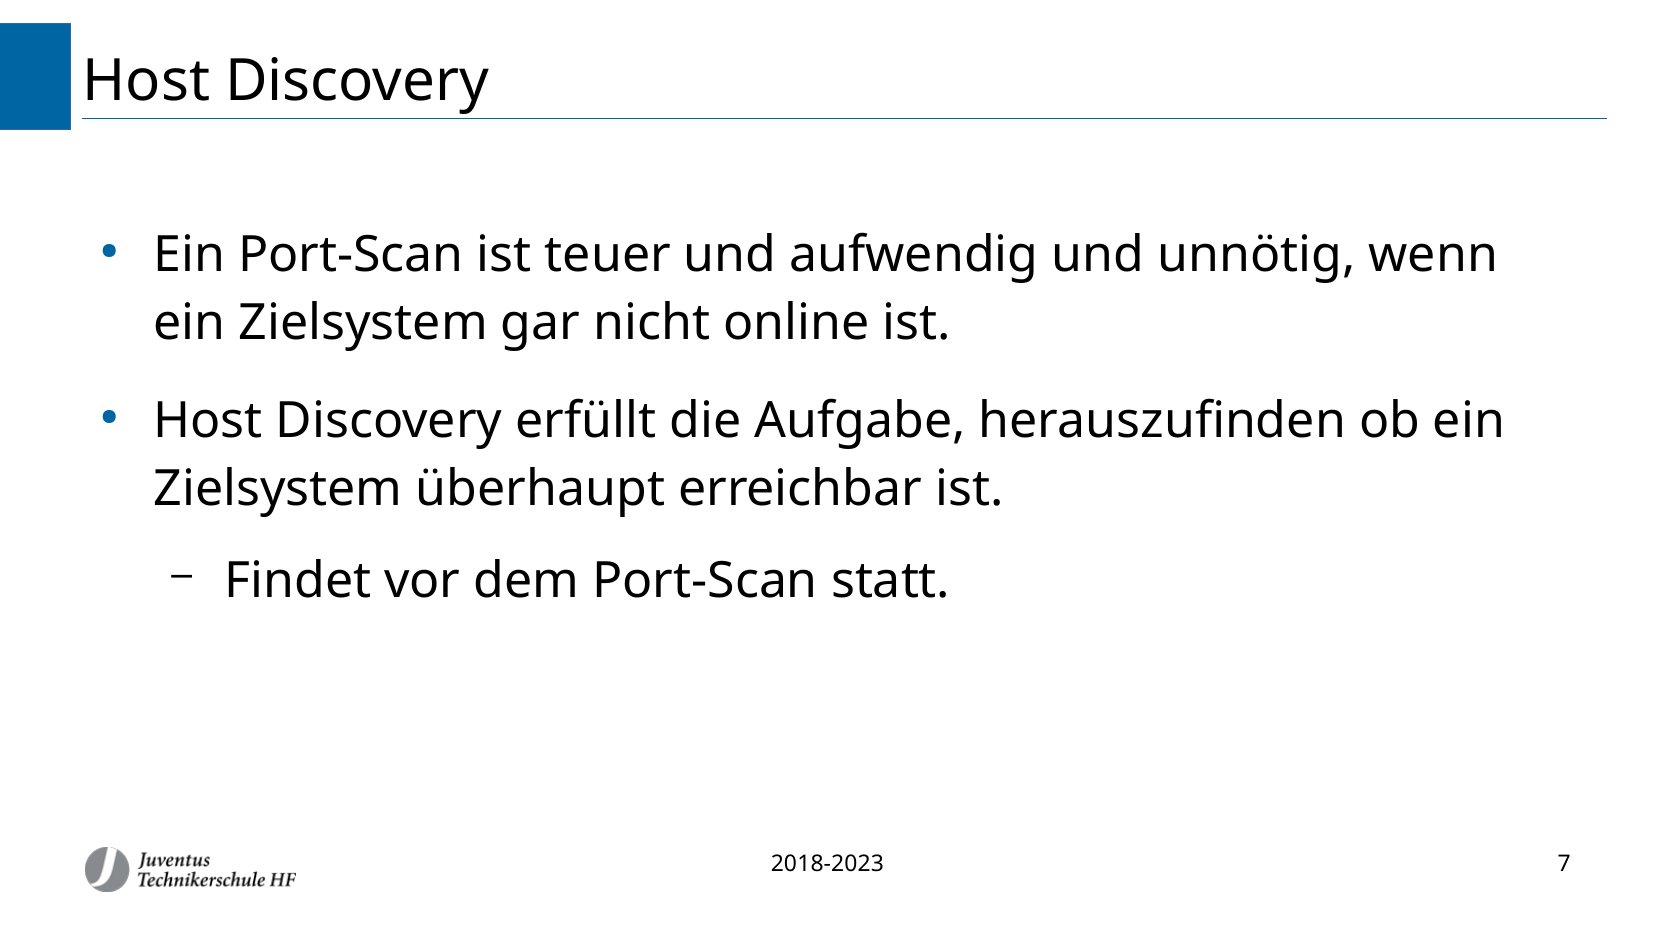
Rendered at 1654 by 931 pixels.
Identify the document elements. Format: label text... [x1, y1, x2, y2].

title Host Discovery [82, 37, 1571, 119]
list Ein Port-Scan ist teuer und aufwendig und unnötig, wenn ein Zielsystem gar nicht online ist. Host Discovery erfüllt die Aufgabe, herauszufinden ob ein Zielsystem überhaupt erreichbar ist. Findet vor dem Port-Scan statt. [82, 217, 1571, 758]
picture [85, 847, 296, 892]
